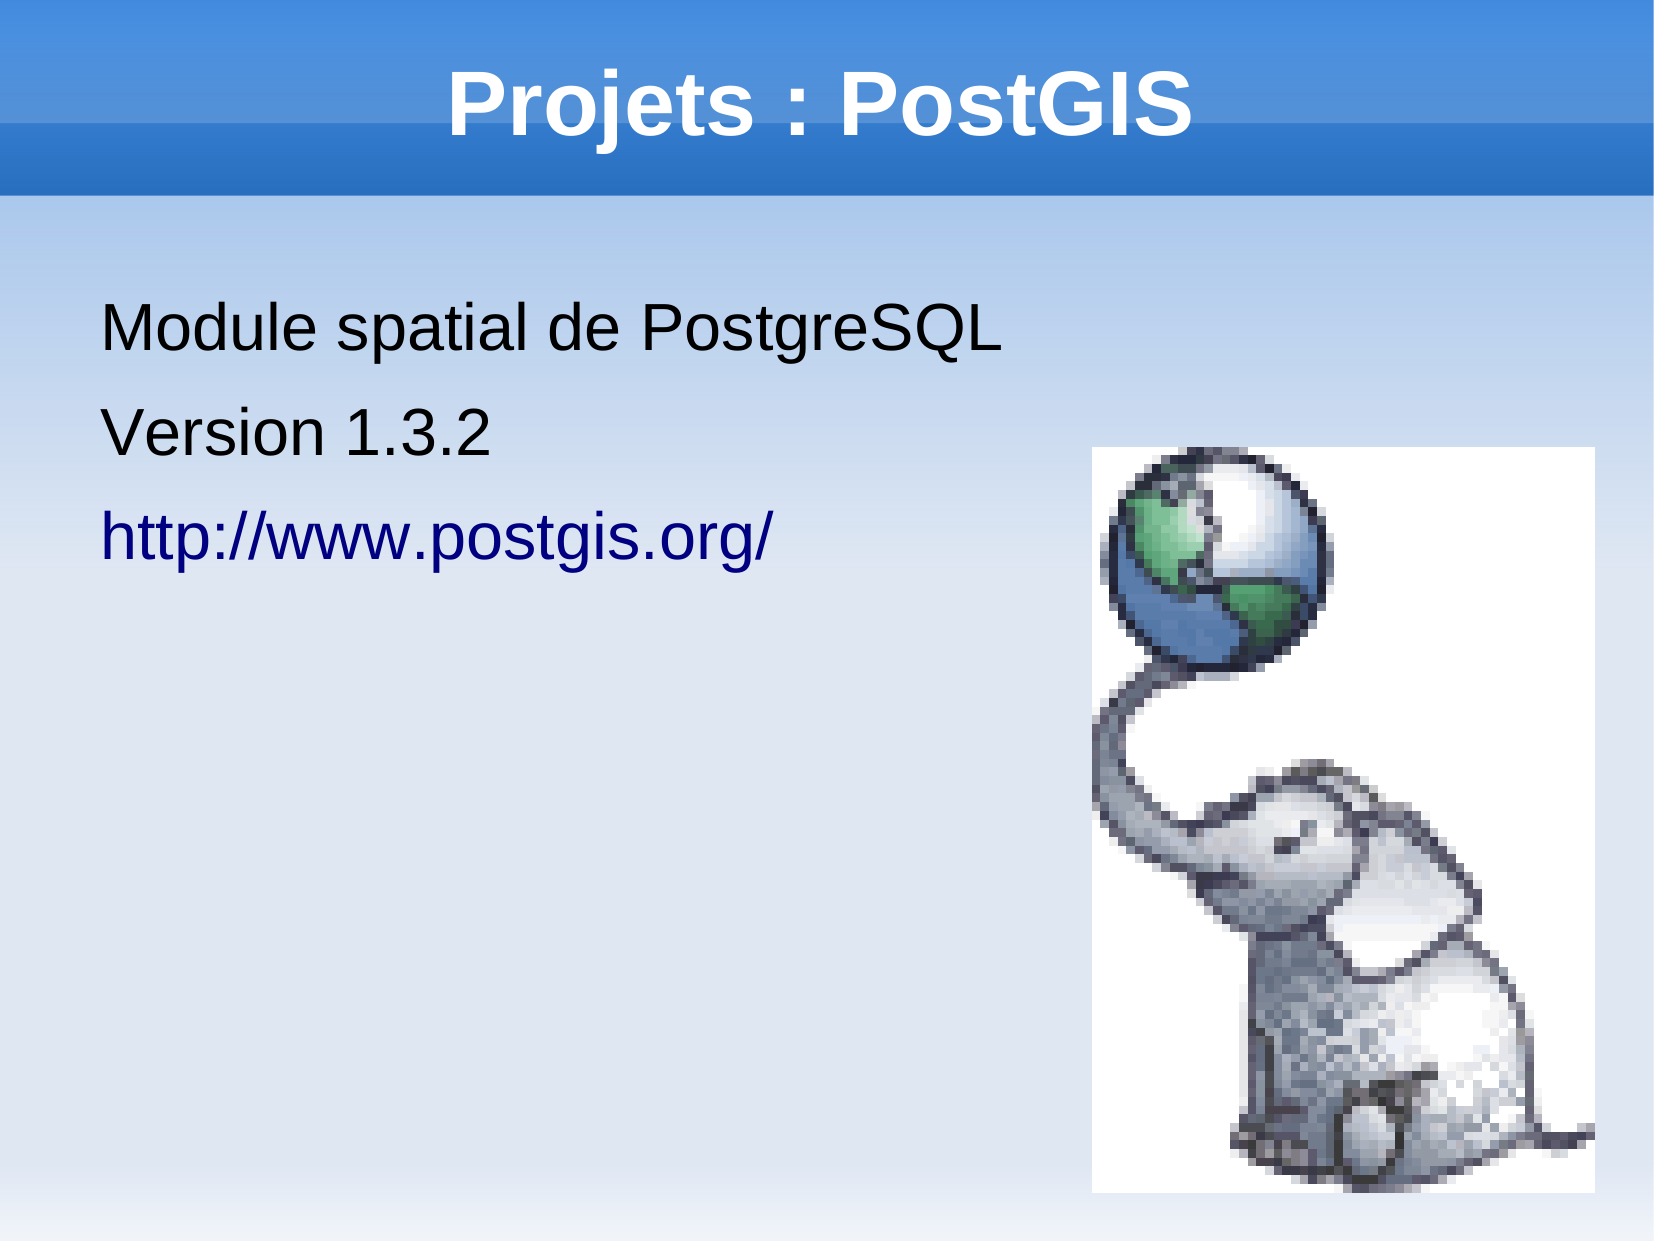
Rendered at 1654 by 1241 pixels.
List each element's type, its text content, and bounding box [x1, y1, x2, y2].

picture [0, 0, 1654, 1241]
list Module spatial de PostgreSQL Version 1.3.2 http://www.postgis.org/ [82, 290, 1571, 1094]
title Projets : PostGIS [76, 7, 1565, 200]
